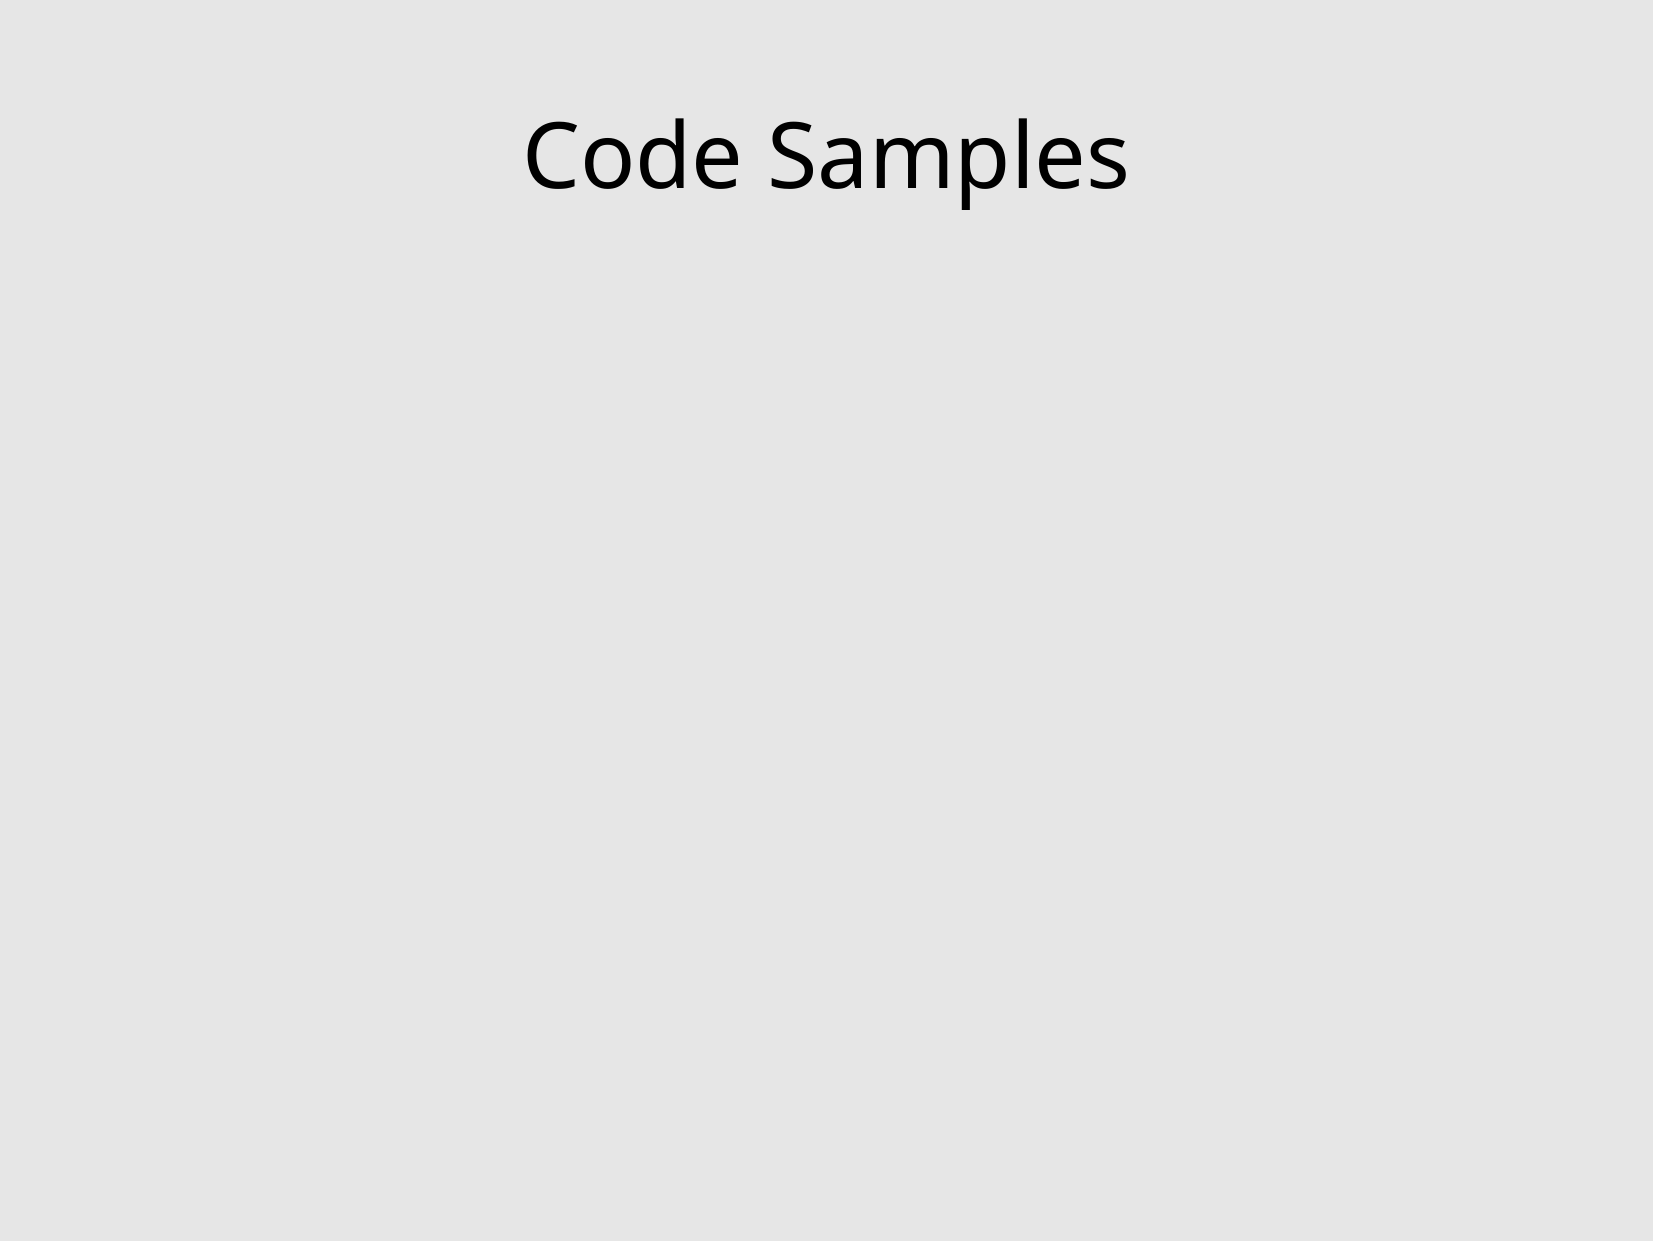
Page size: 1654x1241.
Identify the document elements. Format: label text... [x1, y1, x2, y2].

title Code Samples [82, 49, 1571, 257]
